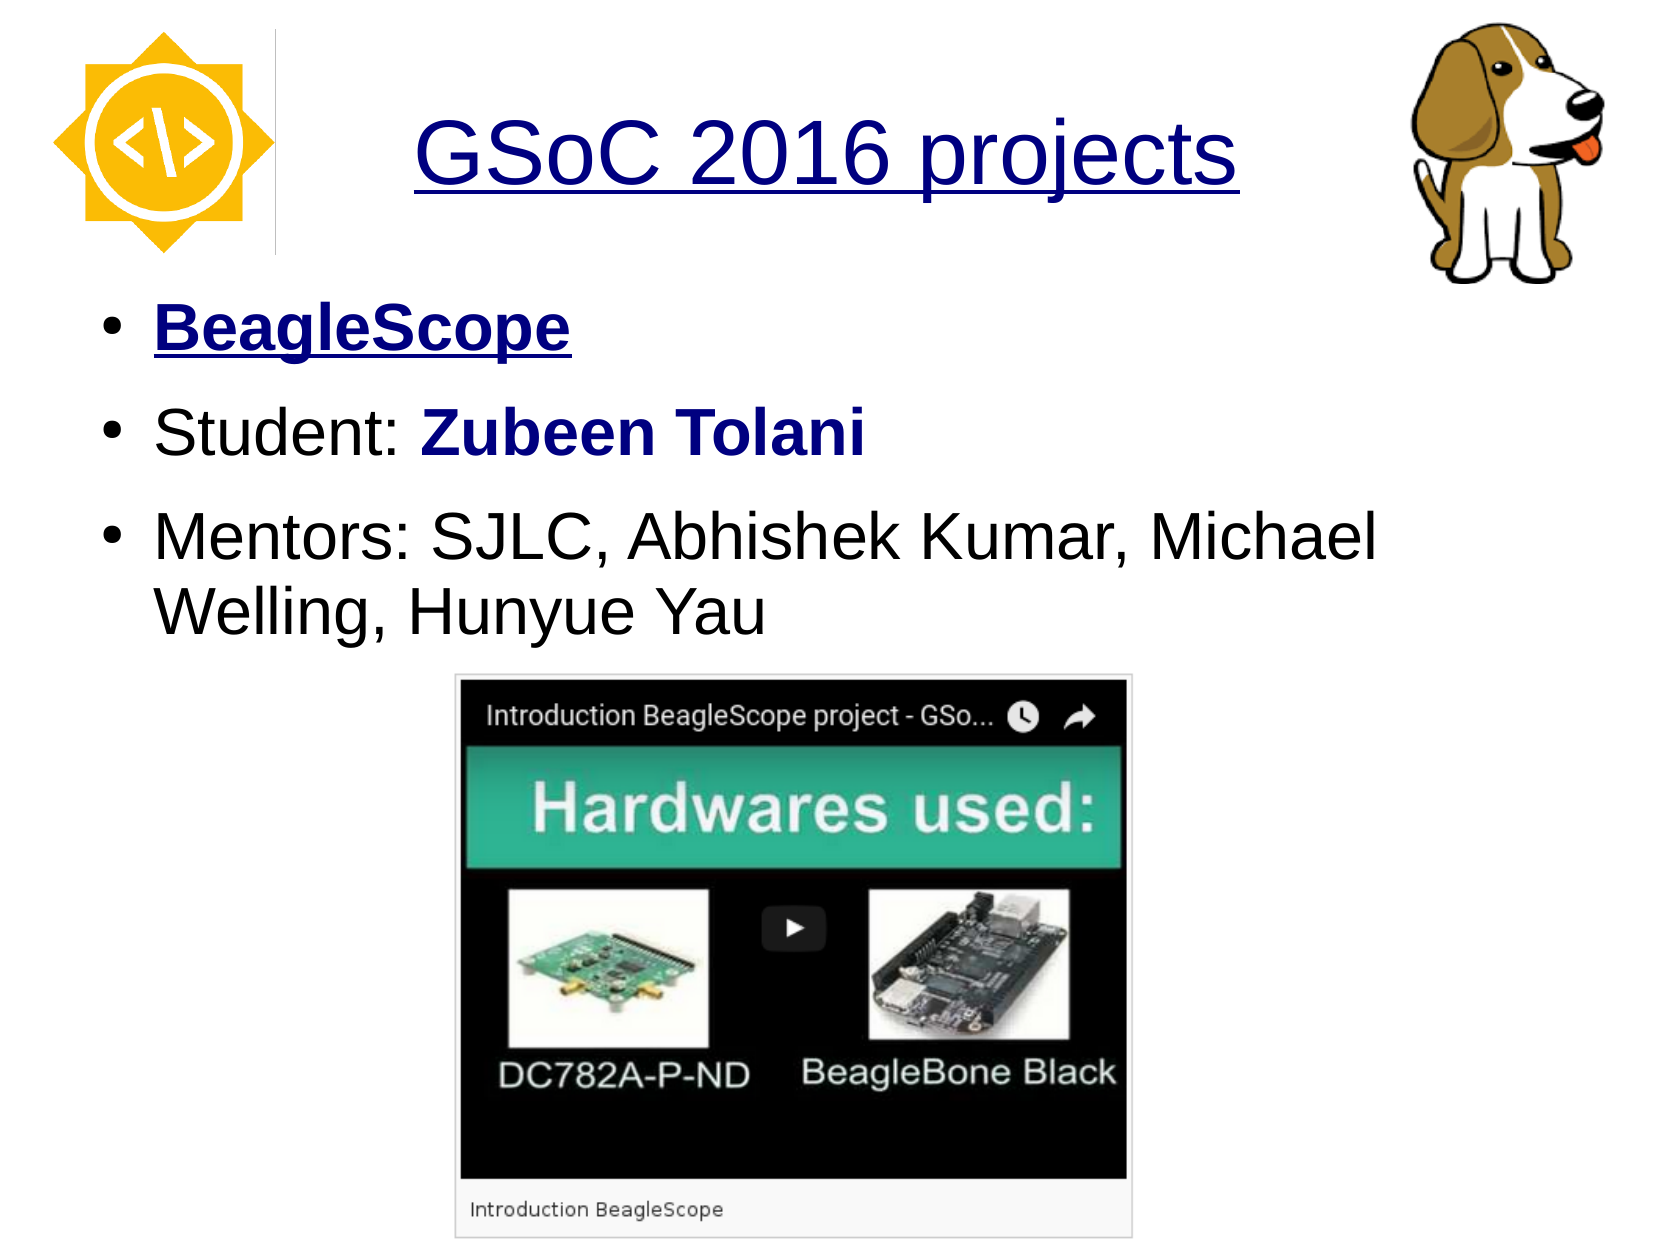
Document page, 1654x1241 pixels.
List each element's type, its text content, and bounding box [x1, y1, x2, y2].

picture [1391, 22, 1608, 284]
title GSoC 2016 projects [82, 49, 1391, 257]
list BeagleScope Student: Zubeen Tolani Mentors: SJLC, Abhishek Kumar, Michael Welling, Hunyue Yau [82, 290, 1571, 1010]
picture [447, 666, 1141, 1241]
picture [50, 29, 276, 255]
